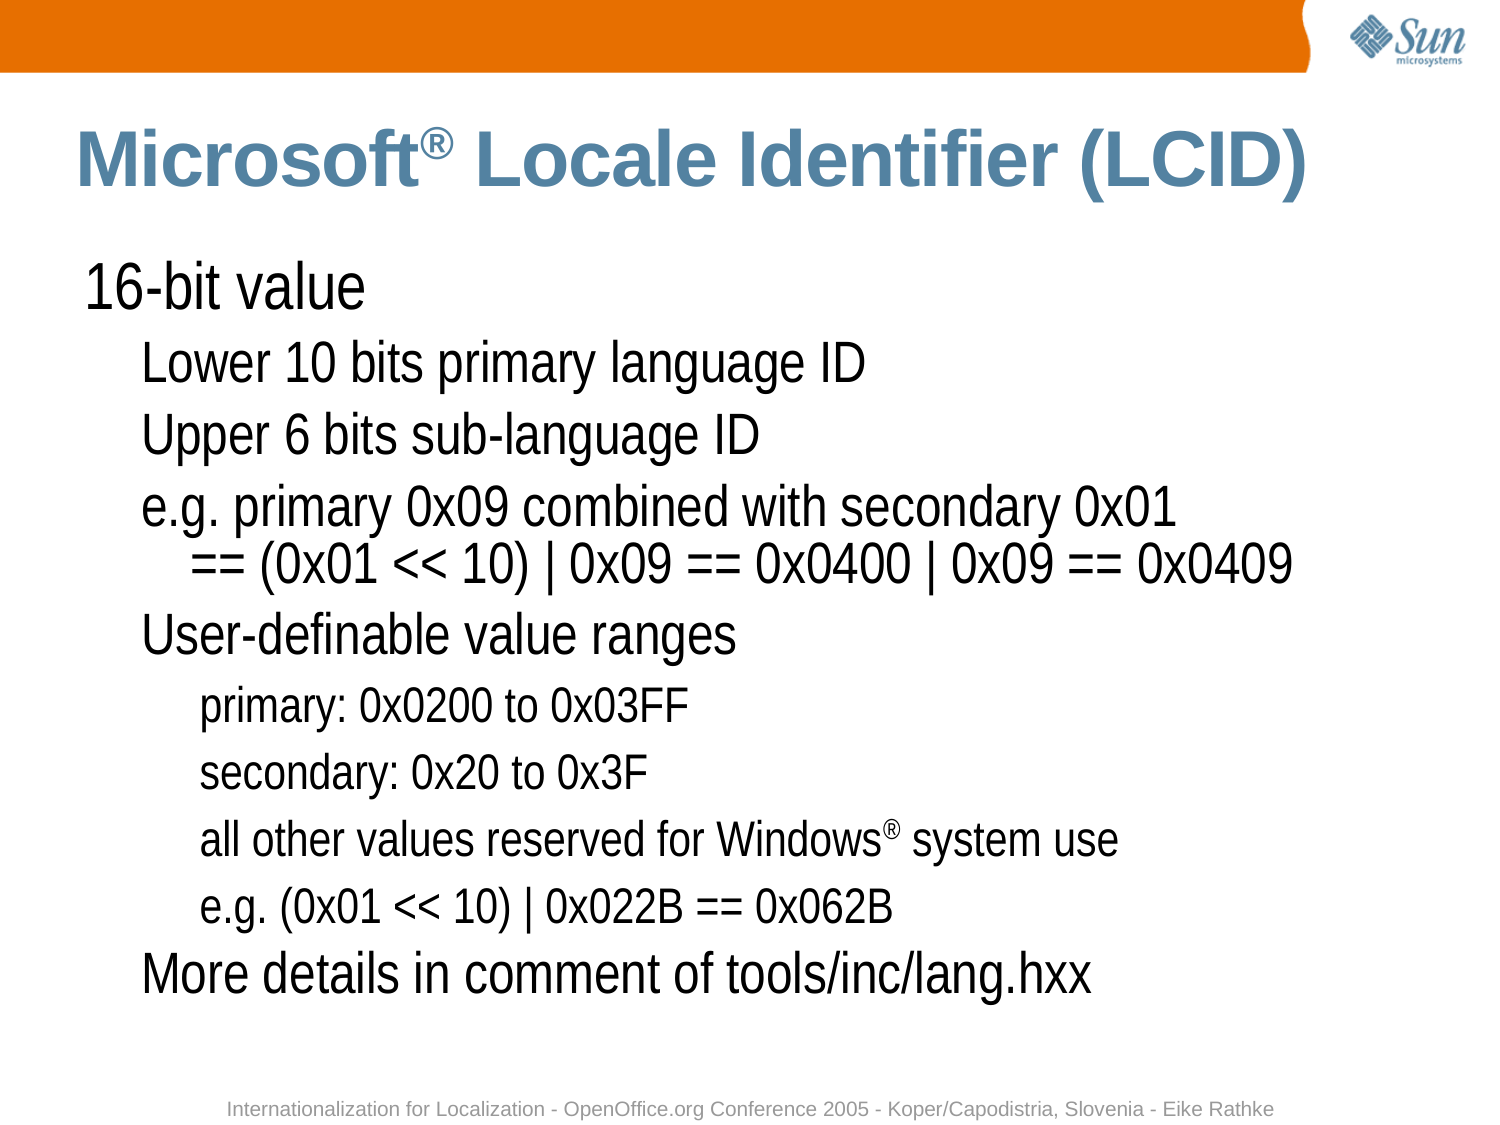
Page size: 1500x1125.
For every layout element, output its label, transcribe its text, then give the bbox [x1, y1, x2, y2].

picture [0, 0, 1500, 75]
list 16-bit value Lower 10 bits primary language ID Upper 6 bits sub-language ID e.g. primary 0x09 combined with secondary 0x01 == (0x01 << 10) | 0x09 == 0x0400 | 0x09 == 0x0409 User-definable value ranges primary: 0x0200 to 0x03FF secondary: 0x20 to 0x3F all other values reserved for Windows® system use e.g. (0x01 << 10) | 0x022B == 0x062B More details in comment of tools/inc/lang.hxx [64, 257, 1402, 1017]
title Microsoft® Locale Identifier (LCID) [75, 122, 1438, 228]
